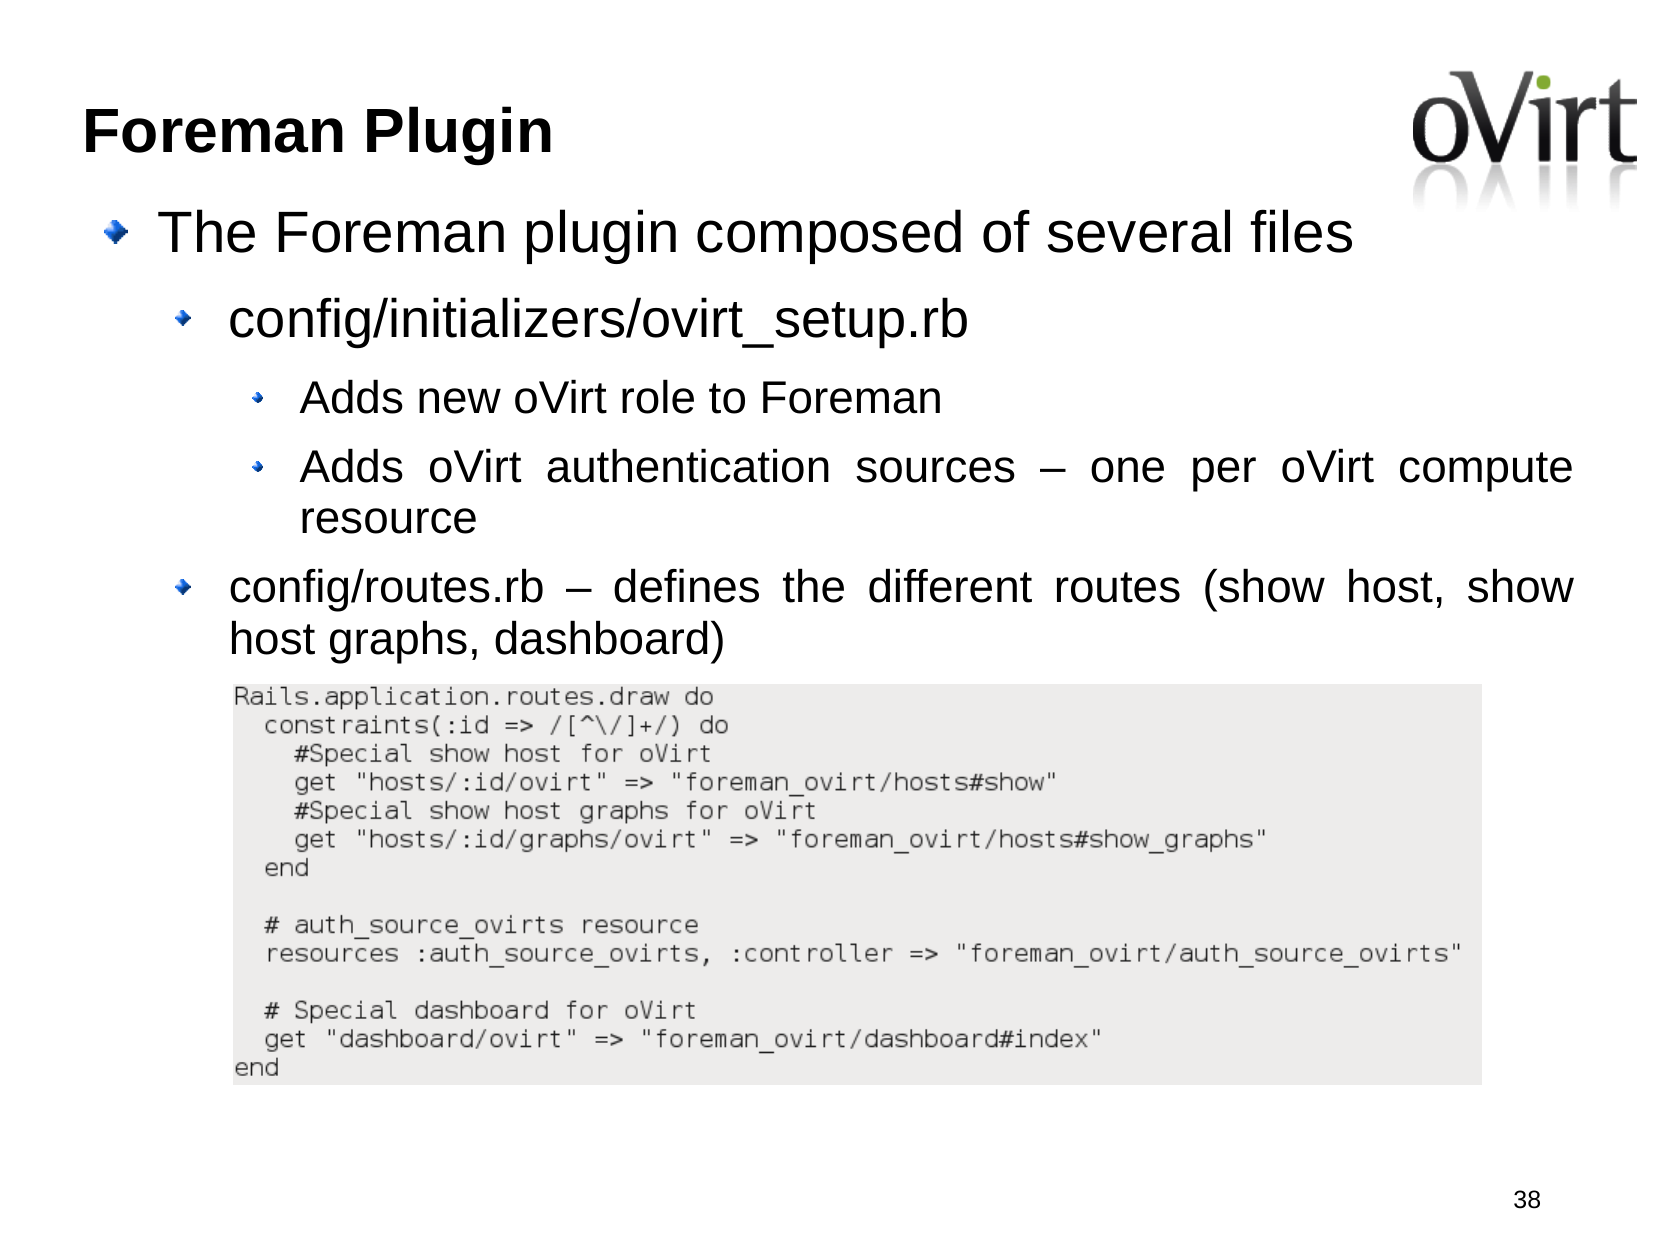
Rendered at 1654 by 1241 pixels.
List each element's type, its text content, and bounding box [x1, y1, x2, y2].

picture [1413, 63, 1637, 212]
list The Foreman plugin composed of several files config/initializers/ovirt_setup.rb Adds new oVirt role to Foreman Adds oVirt authentication sources – one per oVirt compute resource config/routes.rb – defines the different routes (show host, show host graphs, dashboard) [86, 199, 1576, 993]
picture [233, 684, 1482, 1085]
title Foreman Plugin [82, 37, 1303, 226]
